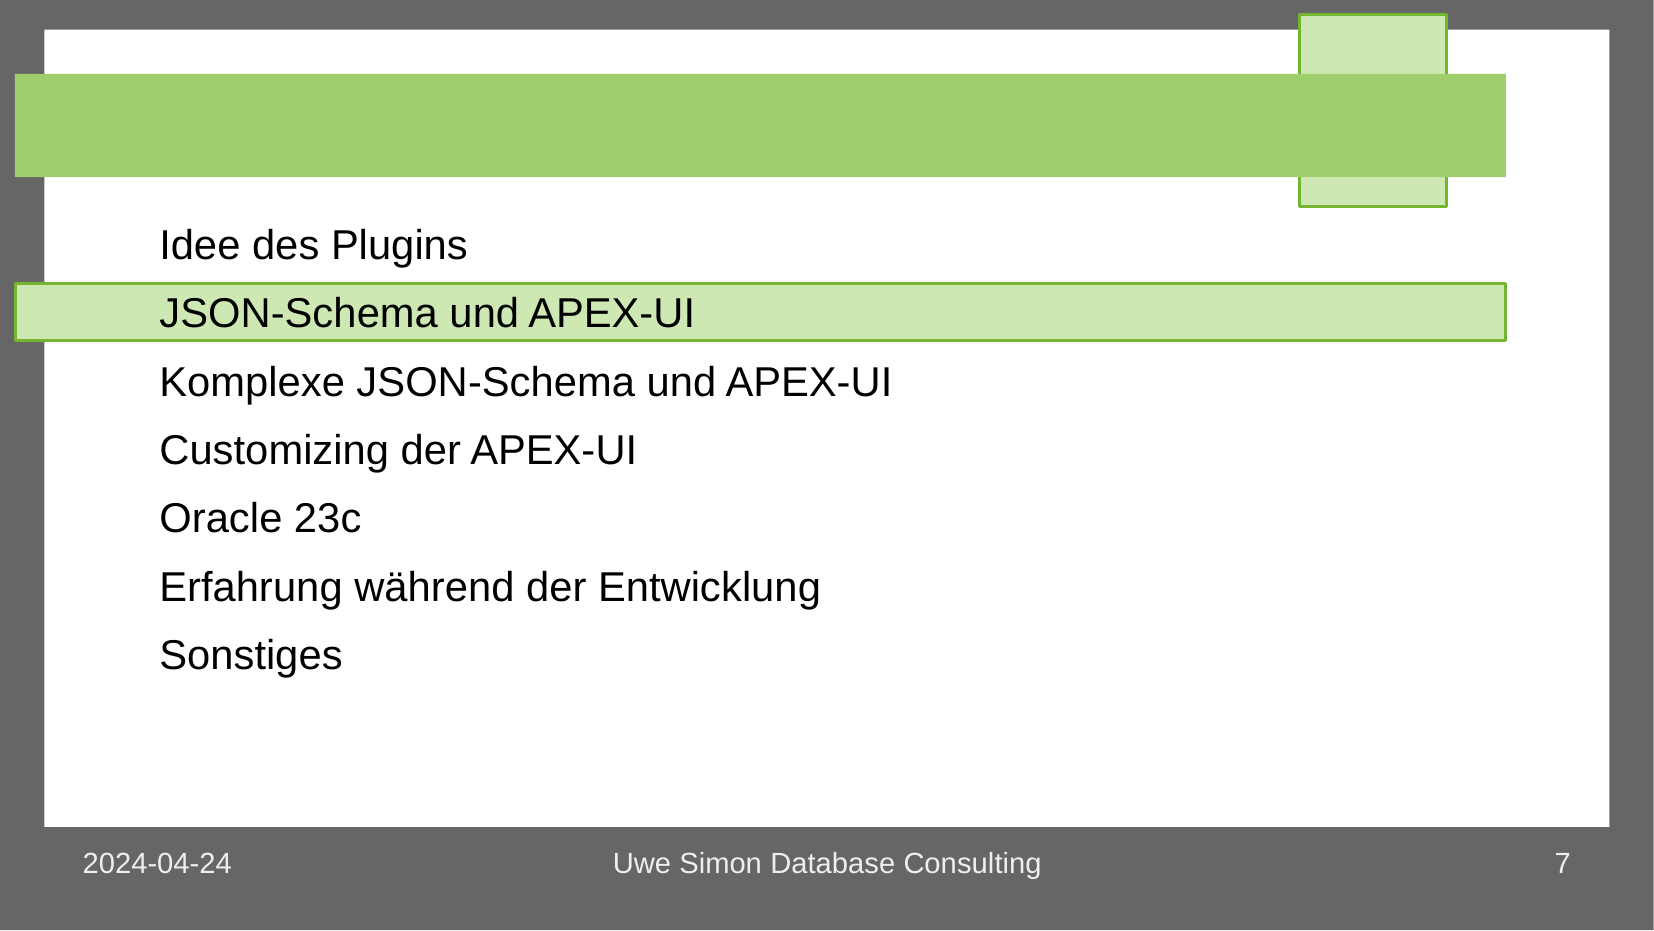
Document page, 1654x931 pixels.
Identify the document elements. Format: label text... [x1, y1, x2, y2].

text_box [15, 283, 88, 341]
list Idee des Plugins JSON-Schema und APEX-UI Komplexe JSON-Schema und APEX-UI Customizing der APEX-UI Oracle 23c Erfahrung während der Entwicklung Sonstiges [88, 221, 1565, 813]
